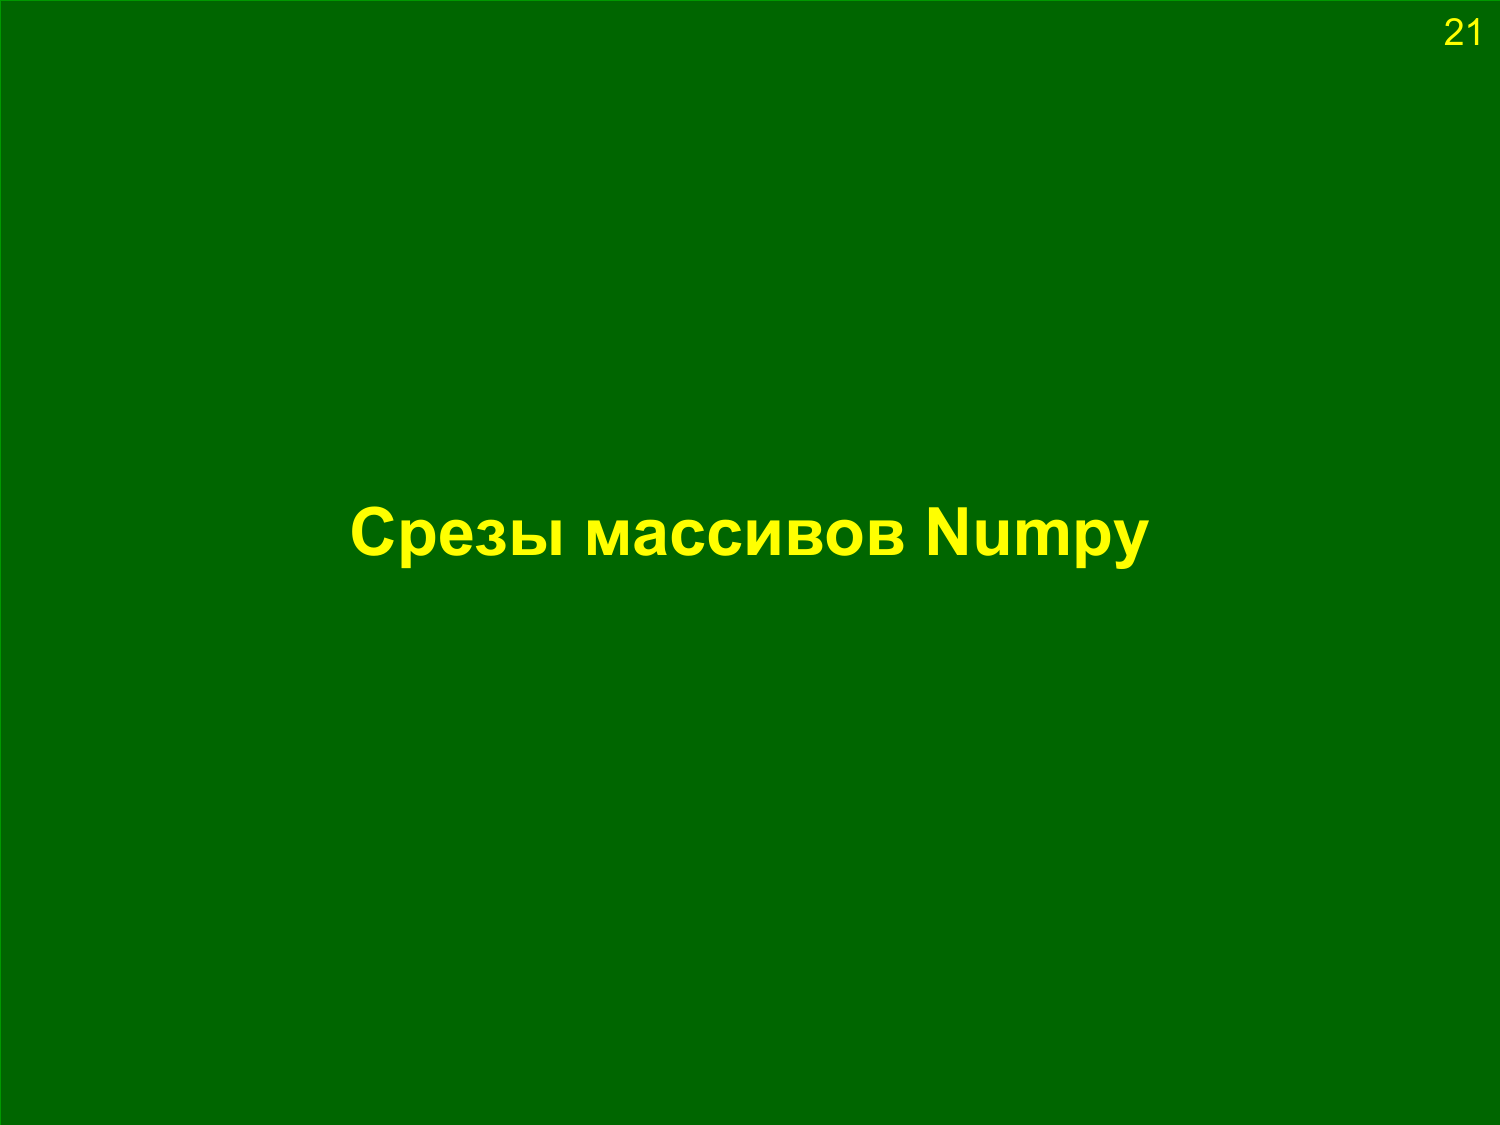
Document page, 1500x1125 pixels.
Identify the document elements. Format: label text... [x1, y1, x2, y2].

title Срезы массивов Numpy [75, 419, 1426, 645]
